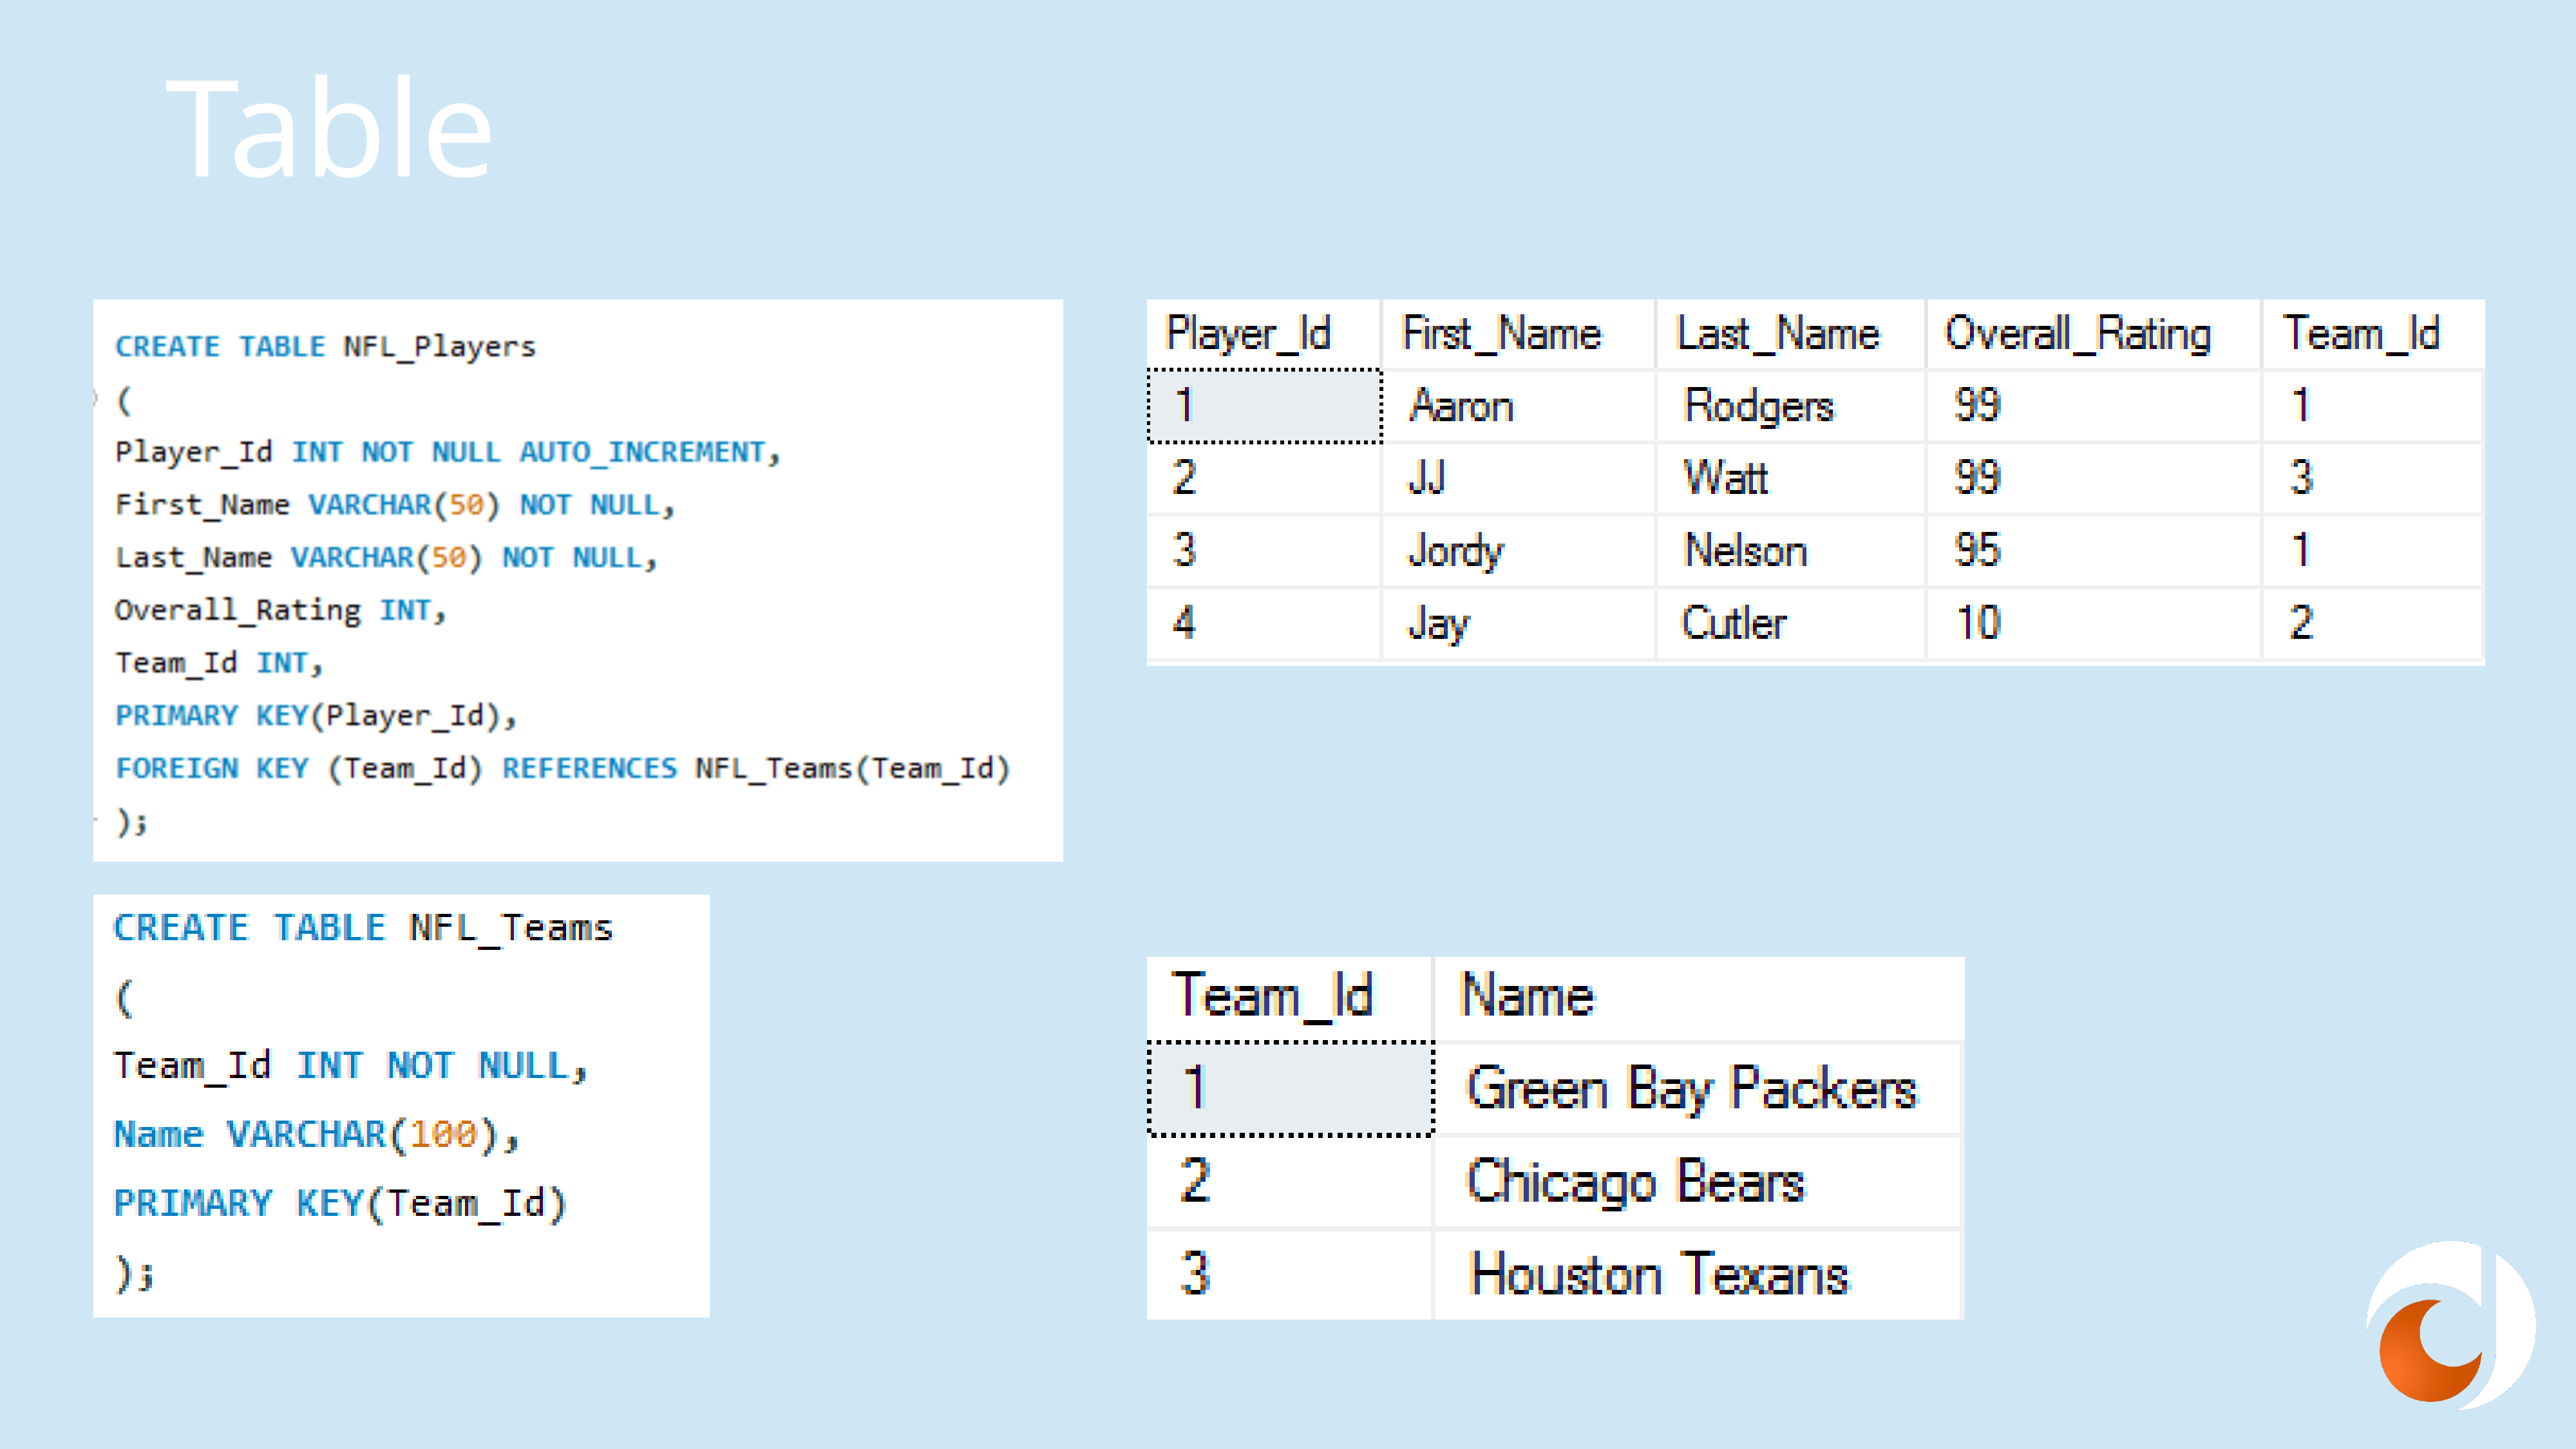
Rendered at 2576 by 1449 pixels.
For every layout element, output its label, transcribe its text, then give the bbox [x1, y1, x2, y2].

picture [93, 895, 710, 1318]
picture [93, 299, 1063, 862]
picture [1147, 299, 2485, 666]
picture [2361, 1236, 2550, 1414]
picture [1147, 957, 1965, 1320]
title Table [155, 37, 2421, 339]
